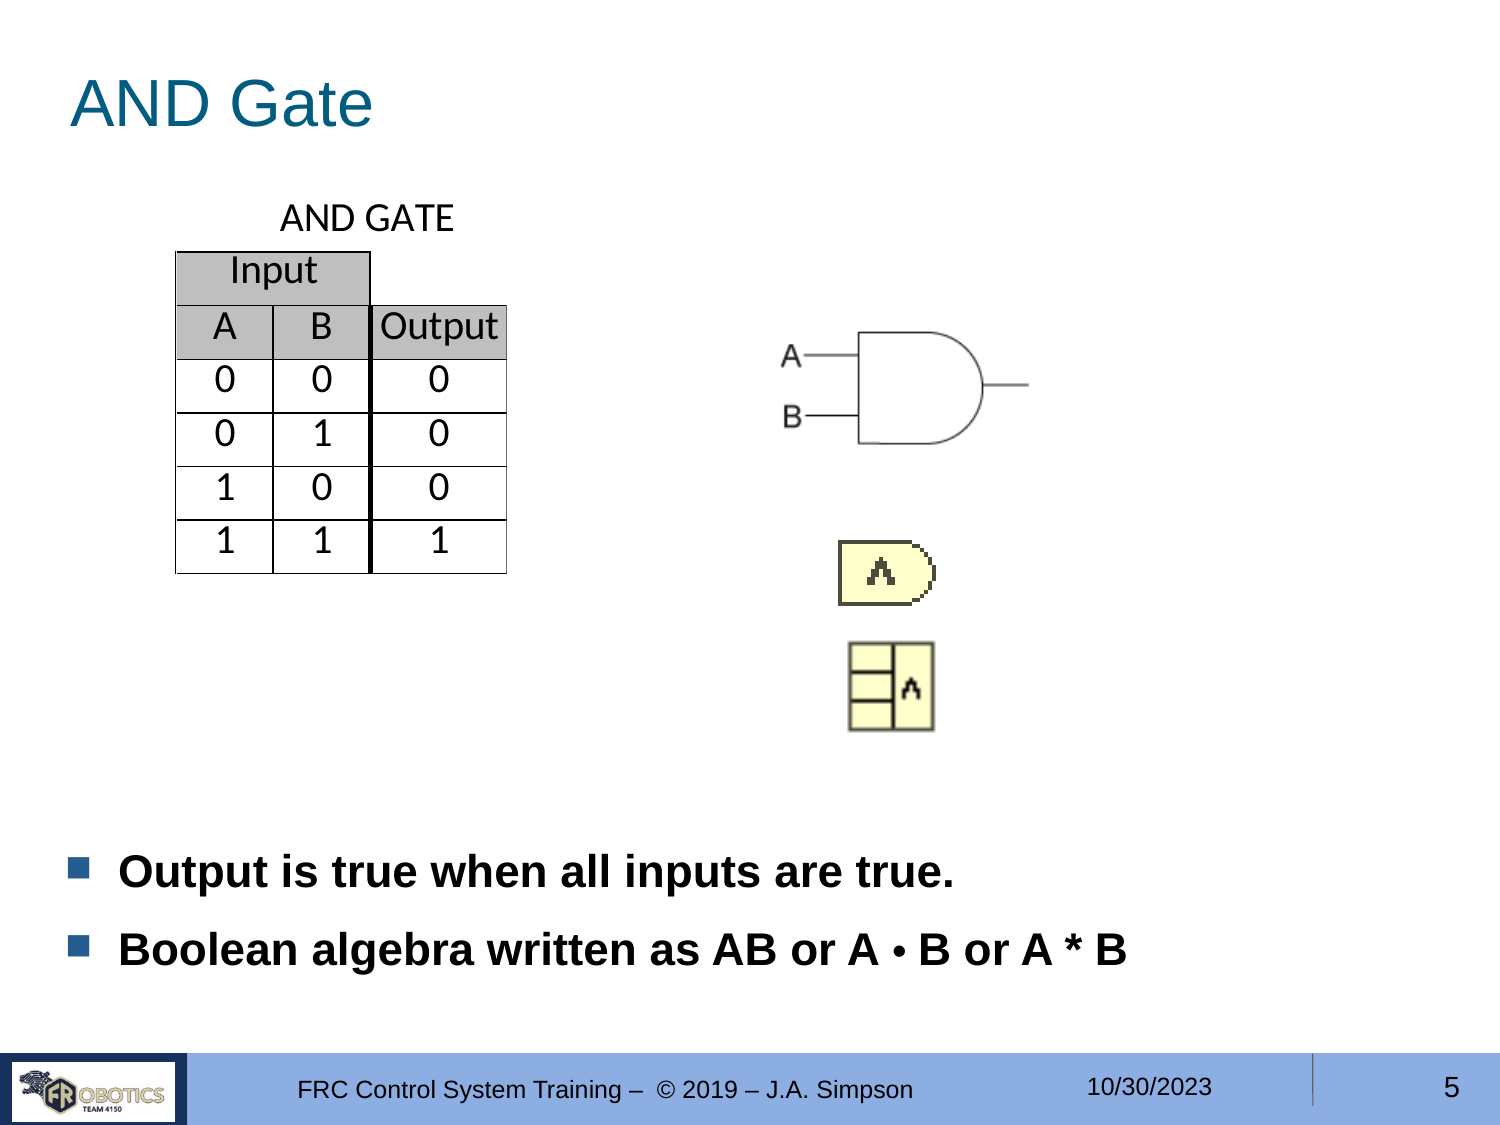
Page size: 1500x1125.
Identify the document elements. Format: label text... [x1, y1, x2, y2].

list Output is true when all inputs are true. Boolean algebra written as AB or A • B or A * B [55, 834, 1340, 1015]
slide_number <number> [1337, 1072, 1475, 1100]
picture [750, 285, 1029, 484]
footer FRC Control System Training – © 2019 – J.A. Simpson [225, 1074, 988, 1103]
picture [810, 524, 961, 623]
picture [12, 1062, 175, 1122]
picture [810, 625, 961, 766]
picture [174, 197, 508, 575]
slide_number 10/30/2023 [1012, 1071, 1288, 1100]
title AND Gate [55, 52, 1443, 148]
